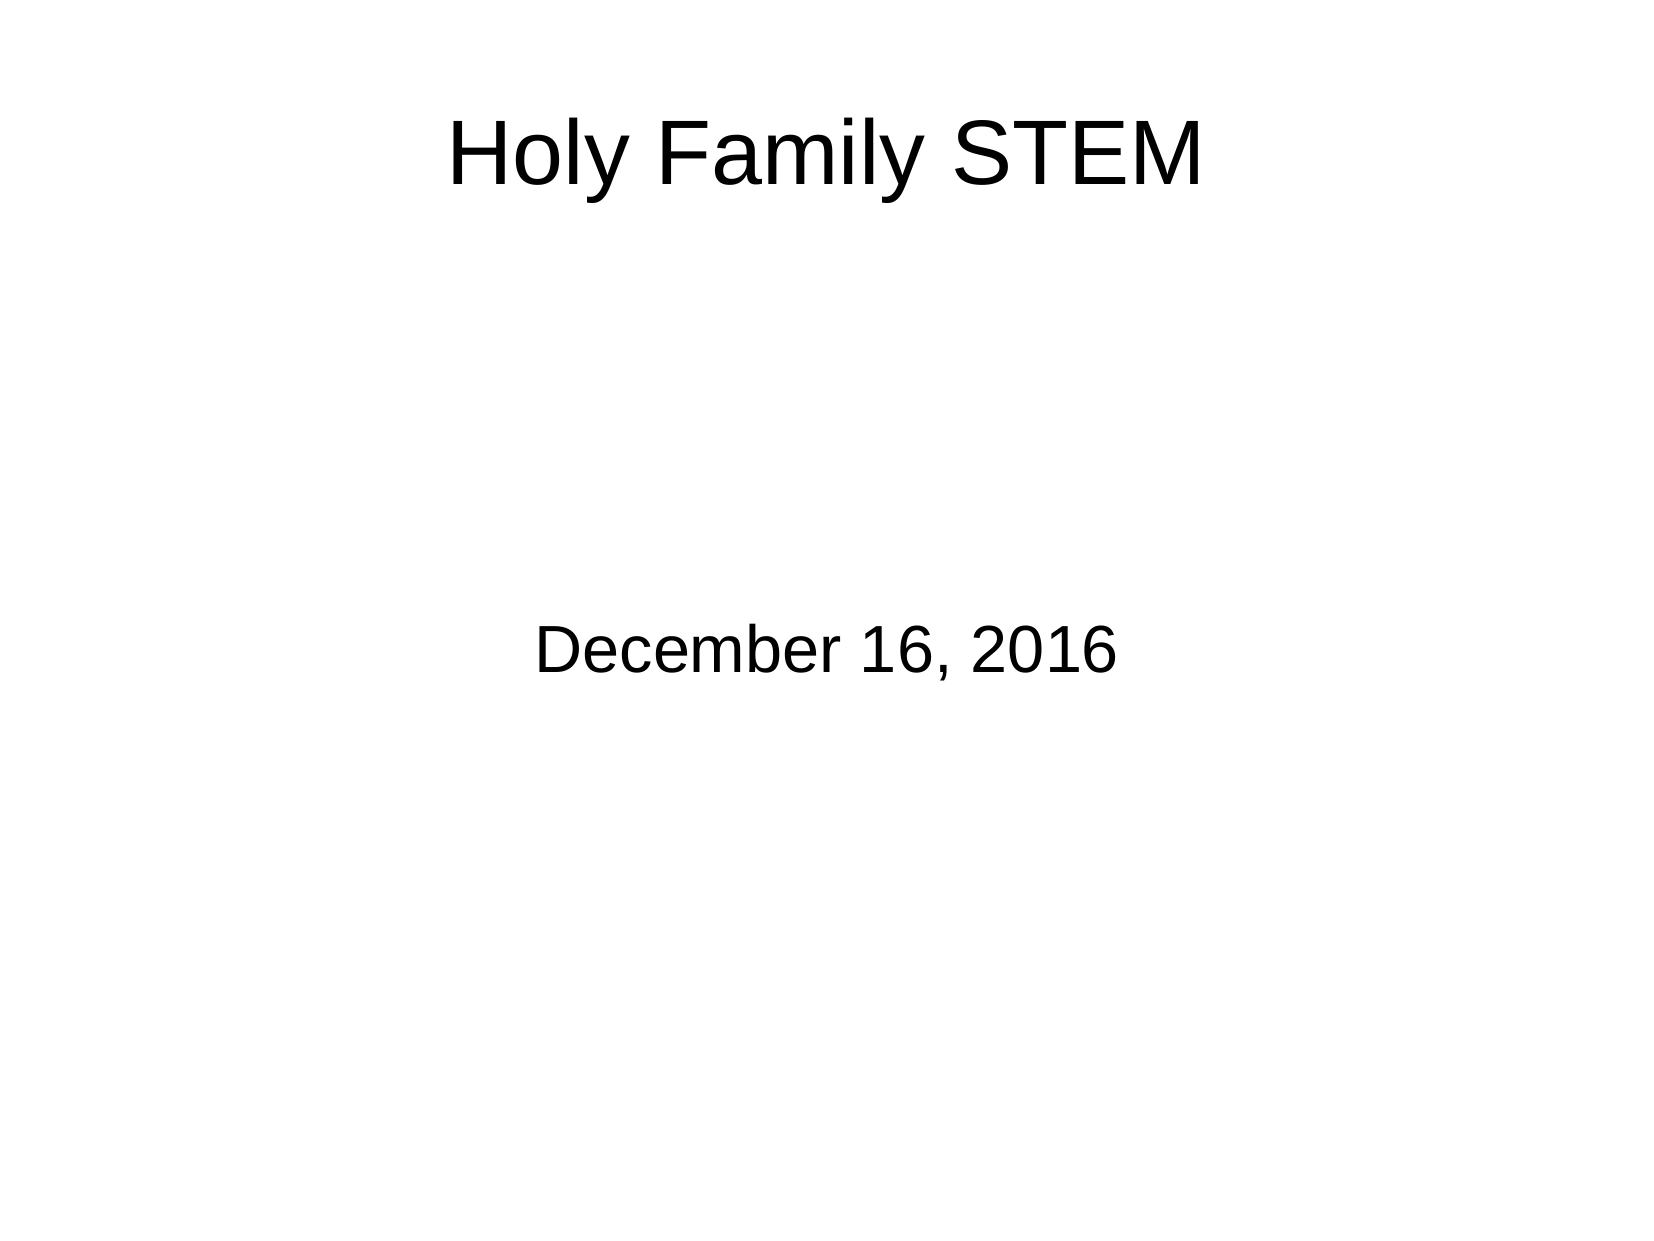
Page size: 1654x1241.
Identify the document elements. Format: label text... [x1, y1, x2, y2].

subtitle December 16, 2016 [82, 290, 1571, 1010]
title Holy Family STEM [82, 49, 1571, 257]
